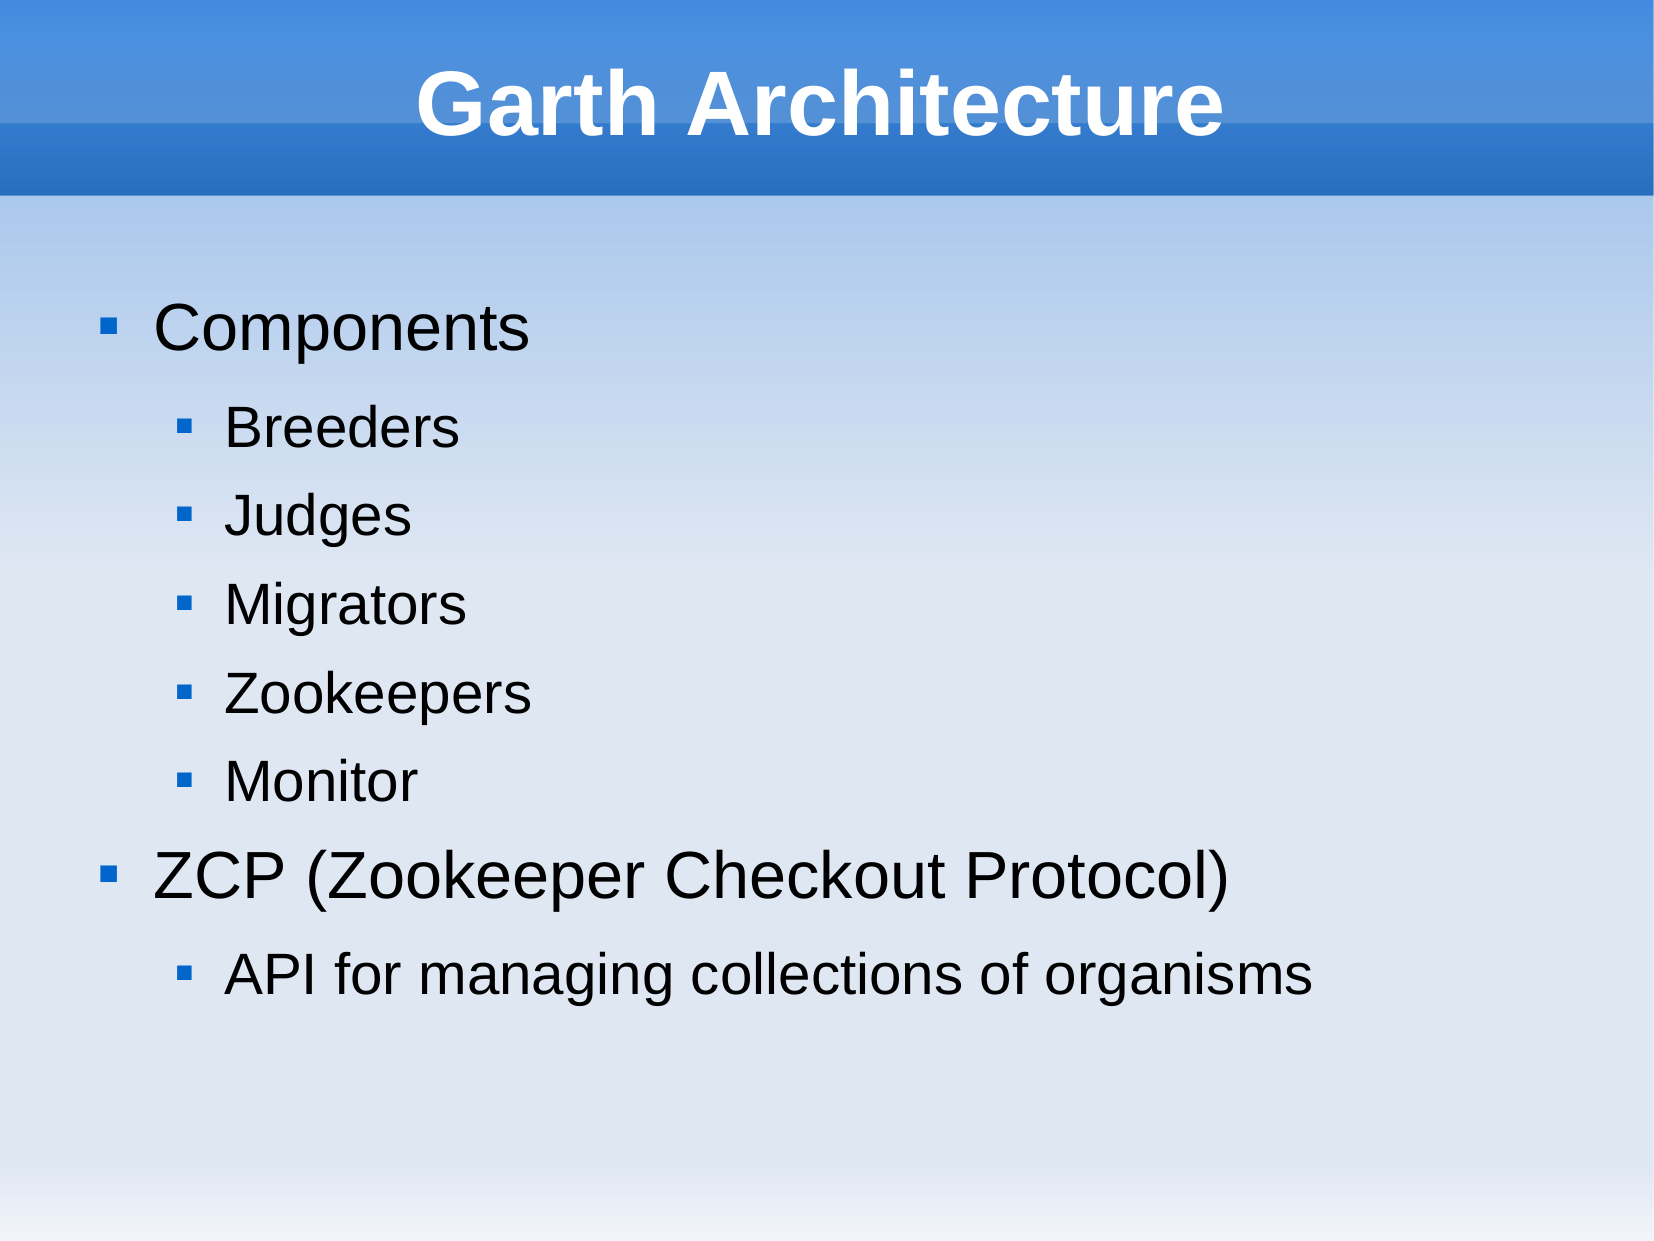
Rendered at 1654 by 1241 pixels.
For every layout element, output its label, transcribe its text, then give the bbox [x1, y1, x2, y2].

title Garth Architecture [76, 0, 1565, 208]
picture [0, 0, 1654, 1241]
list Components Breeders Judges Migrators Zookeepers Monitor ZCP (Zookeeper Checkout Protocol) API for managing collections of organisms [82, 290, 1571, 1109]
